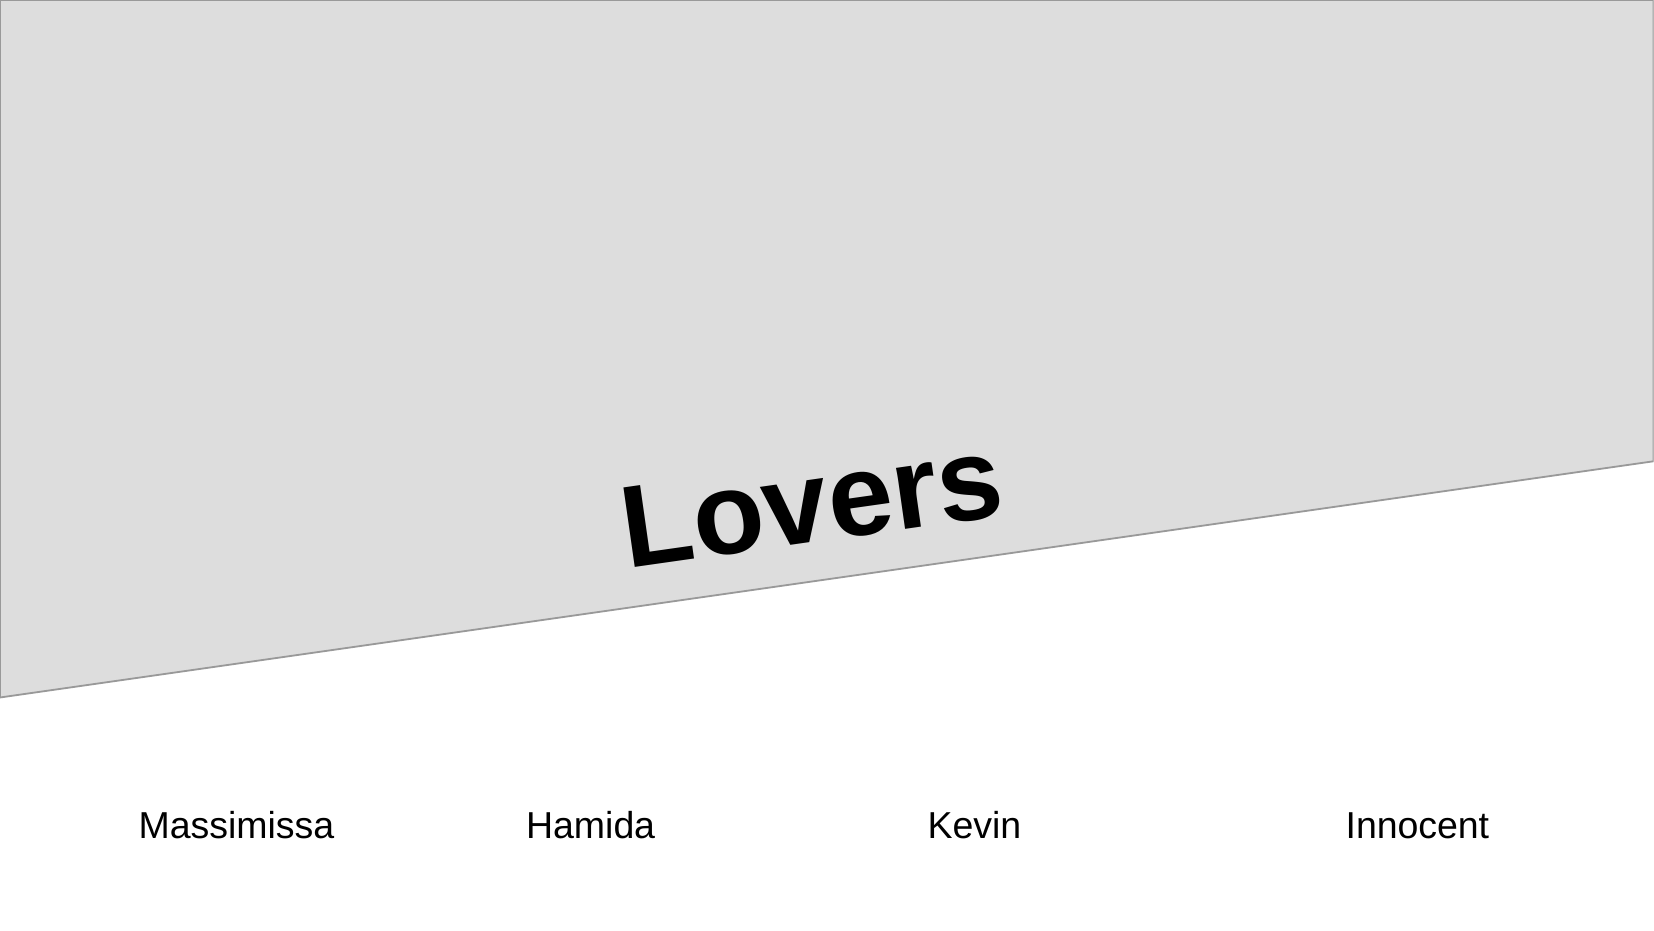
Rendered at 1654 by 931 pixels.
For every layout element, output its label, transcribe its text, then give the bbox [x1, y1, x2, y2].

text_box [100, 478, 1546, 782]
title Lovers [62, 267, 1562, 737]
text_box Innocent [1210, 797, 1625, 855]
text_box Massimissa [29, 797, 443, 855]
text_box Hamida [443, 797, 798, 855]
text_box Kevin [798, 797, 1182, 855]
